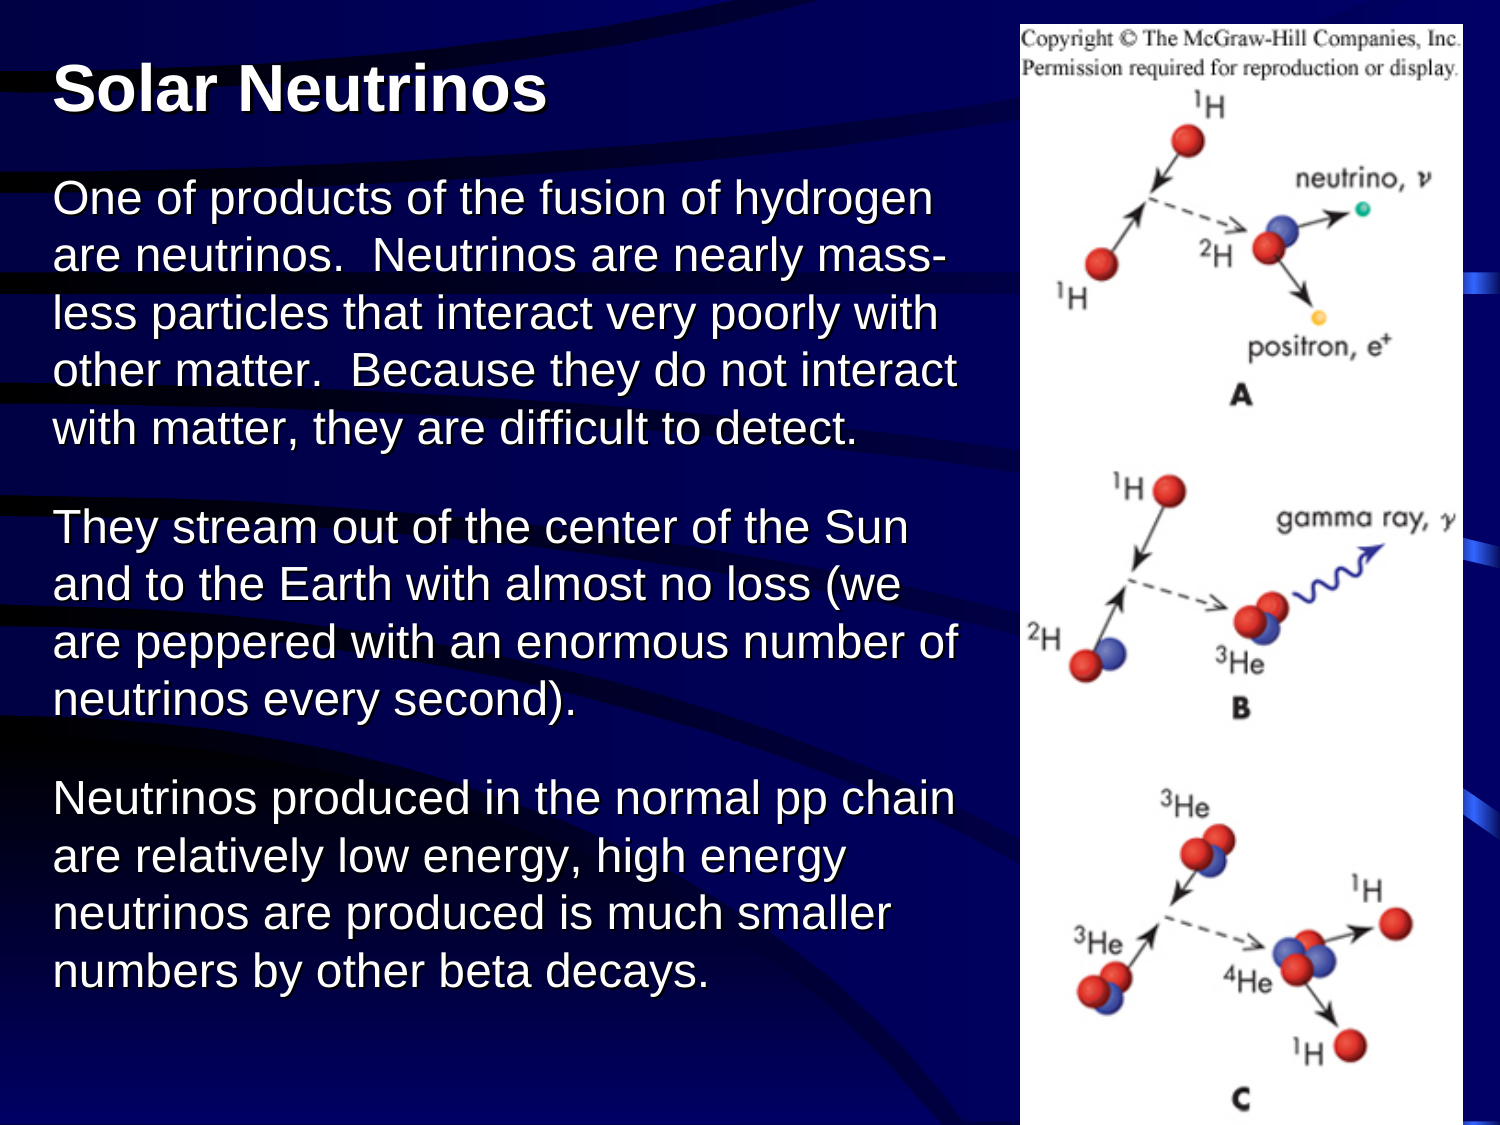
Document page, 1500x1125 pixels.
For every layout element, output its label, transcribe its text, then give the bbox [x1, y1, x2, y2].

text_box [218, 375, 248, 450]
text_box Solar Neutrinos One of products of the fusion of hydrogen are neutrinos. Neutrinos are nearly mass-less particles that interact very poorly with other matter. Because they do not interact with matter, they are difficult to detect. They stream out of the center of the Sun and to the Earth with almost no loss (we are peppered with an enormous number of neutrinos every second). Neutrinos produced in the normal pp chain are relatively low energy, high energy neutrinos are produced is much smaller numbers by other beta decays. [37, 37, 976, 1005]
chart [1020, 24, 1463, 1125]
